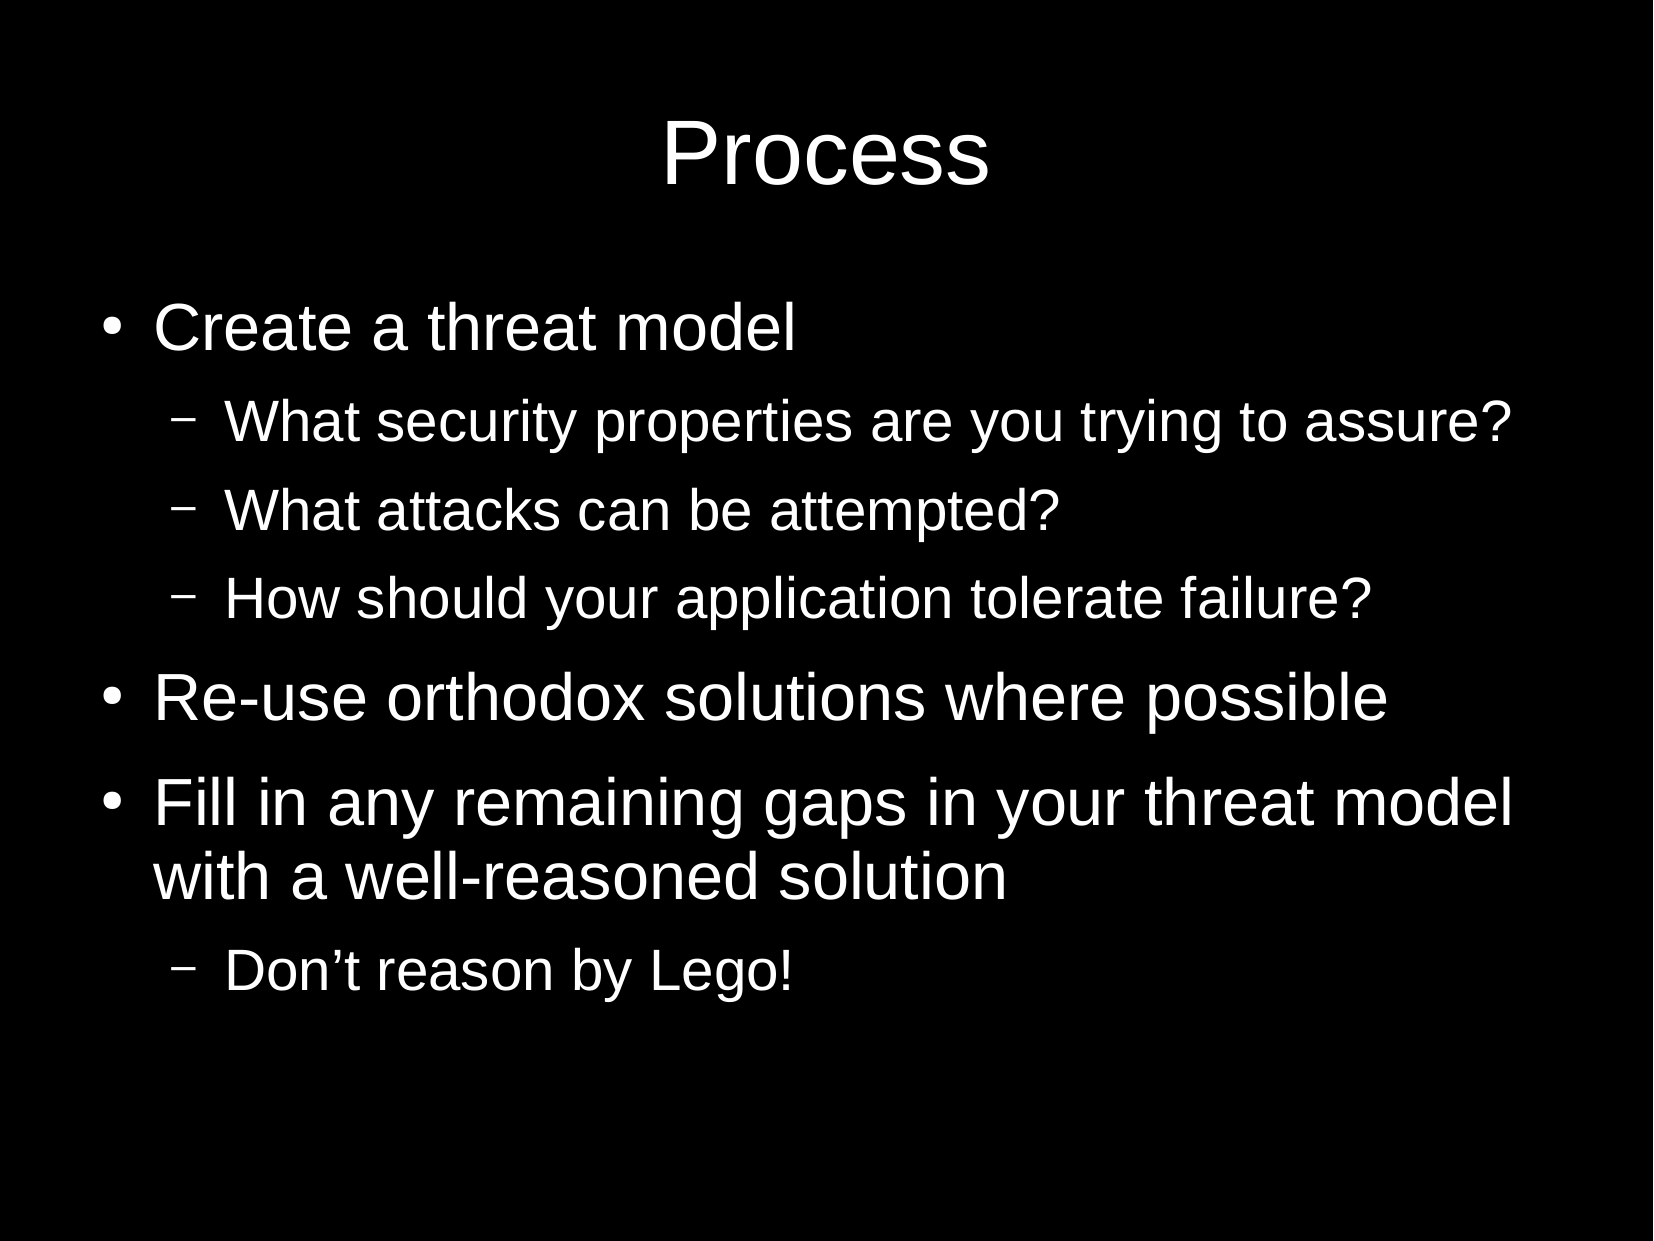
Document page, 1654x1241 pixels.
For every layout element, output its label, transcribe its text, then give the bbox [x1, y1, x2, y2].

title Process [82, 49, 1571, 257]
list Create a threat model What security properties are you trying to assure? What attacks can be attempted? How should your application tolerate failure? Re-use orthodox solutions where possible Fill in any remaining gaps in your threat model with a well-reasoned solution Don’t reason by Lego! [82, 290, 1571, 1186]
